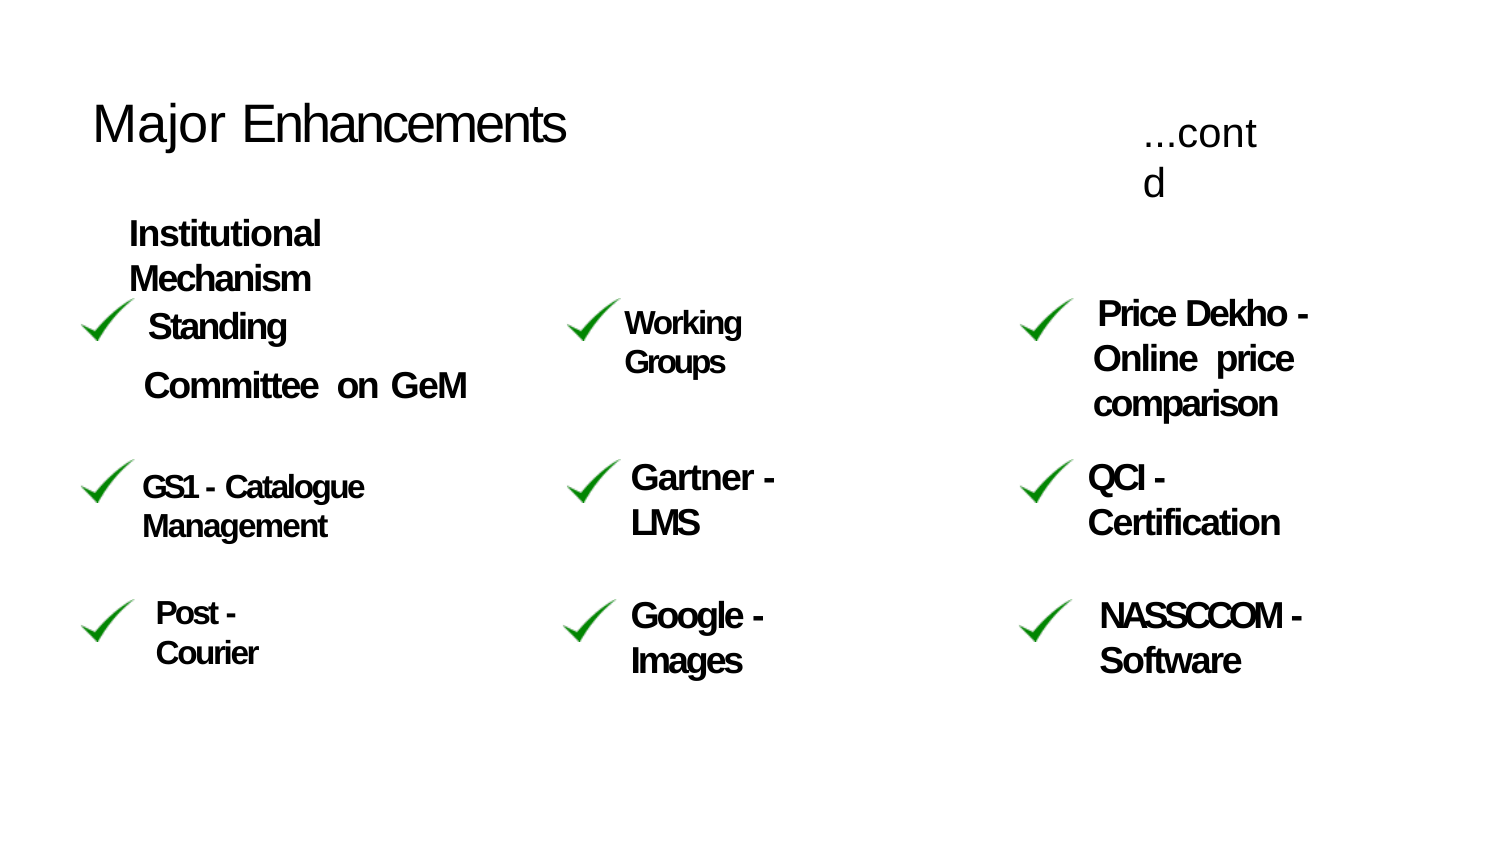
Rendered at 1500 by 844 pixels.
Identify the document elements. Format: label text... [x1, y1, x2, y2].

text_box Google - Images [628, 589, 882, 682]
text_box Post - Courier [153, 589, 346, 672]
text_box [562, 599, 617, 642]
text_box [1019, 298, 1074, 342]
text_box [1019, 459, 1074, 503]
text_box ...contd [1140, 103, 1274, 206]
text_box [566, 298, 621, 342]
text_box [1018, 599, 1073, 642]
text_box [80, 599, 135, 642]
text_box [566, 459, 621, 503]
text_box [80, 459, 135, 503]
text_box Standing Committee on GeM [141, 299, 470, 406]
text_box NASSCCOM - Software [1097, 589, 1452, 682]
text_box Major Enhancements [90, 86, 601, 230]
text_box Price Dekho - Online price comparison [1090, 286, 1418, 424]
text_box Working Groups [622, 298, 852, 381]
text_box Gartner - LMS [628, 450, 849, 543]
text_box GS1 - Catalogue Management [140, 462, 554, 545]
text_box Institutional Mechanism [126, 206, 512, 299]
text_box QCI - Certification [1085, 450, 1366, 543]
text_box [80, 298, 135, 342]
